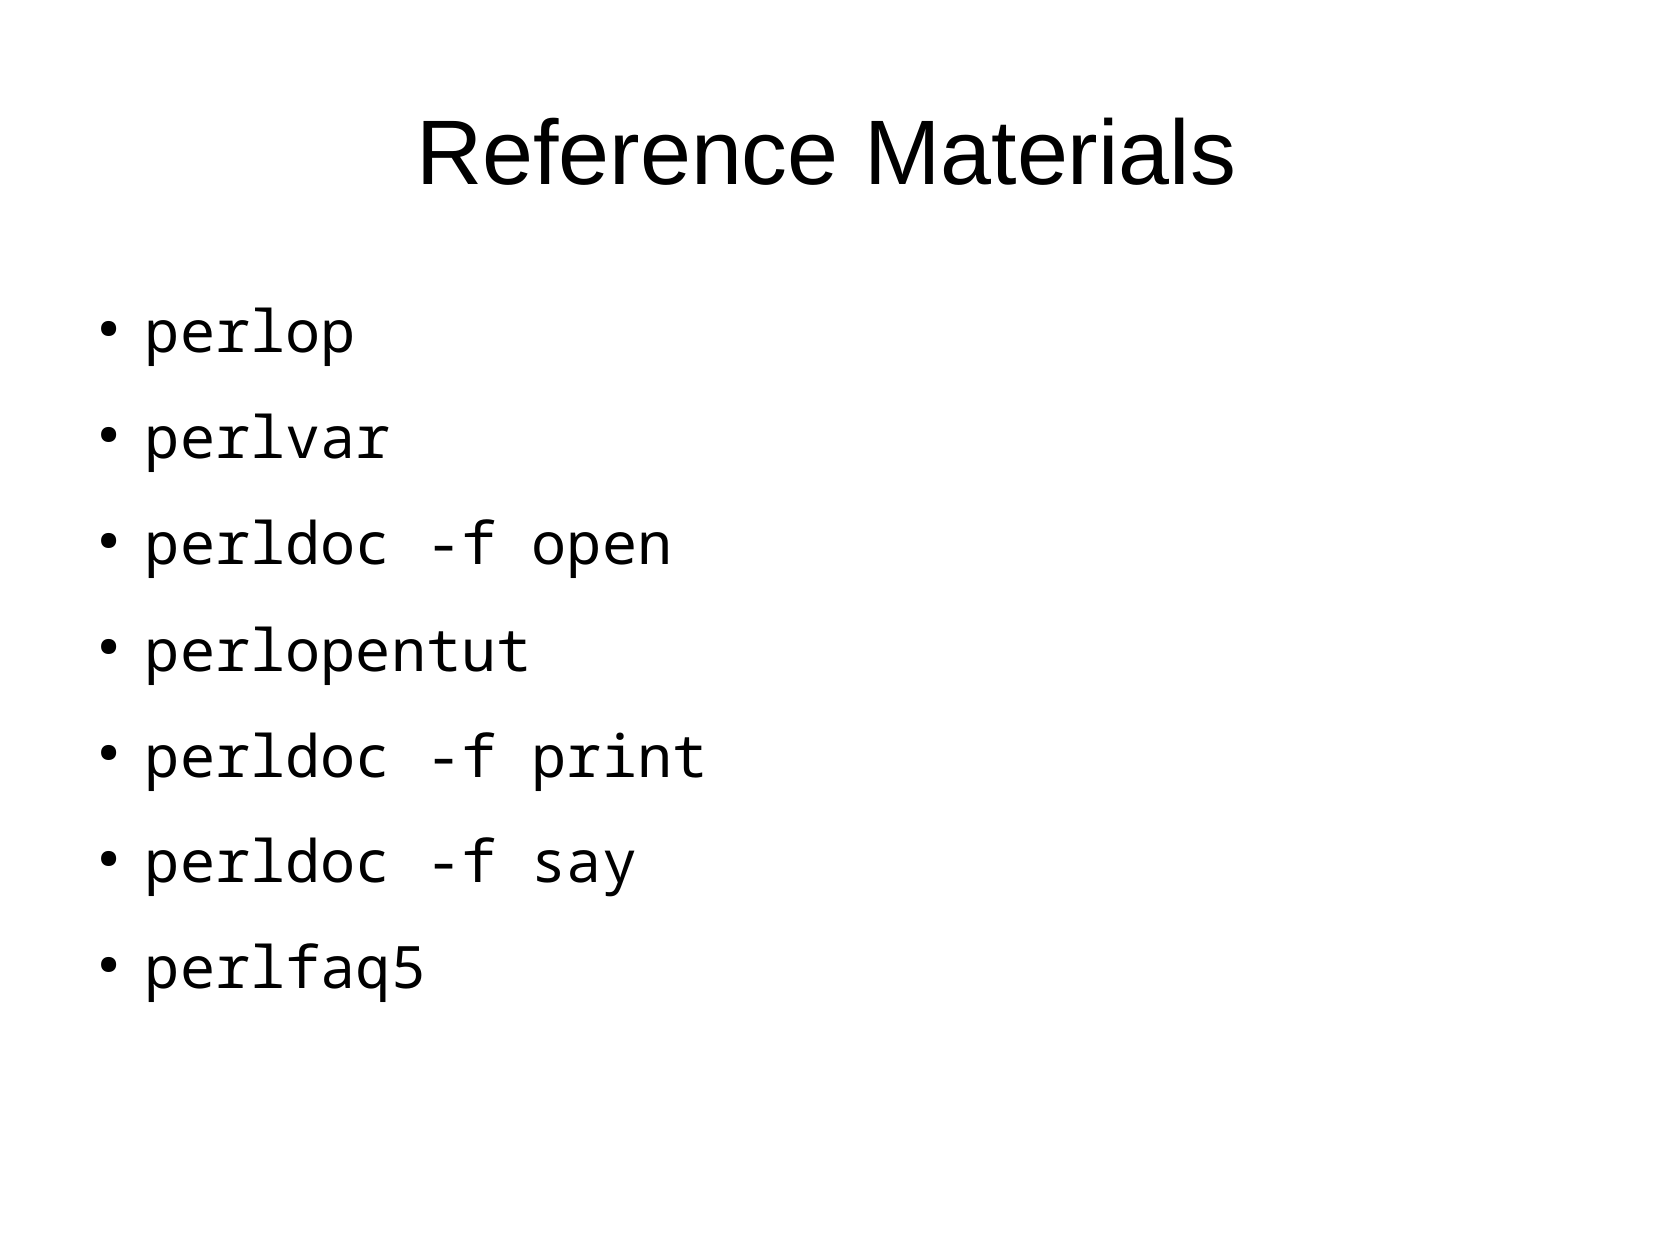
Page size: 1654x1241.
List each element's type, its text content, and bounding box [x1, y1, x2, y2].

title Reference Materials [82, 49, 1571, 257]
list perlop perlvar perldoc -f open perlopentut perldoc -f print perldoc -f say perlfaq5 [82, 290, 1571, 1010]
